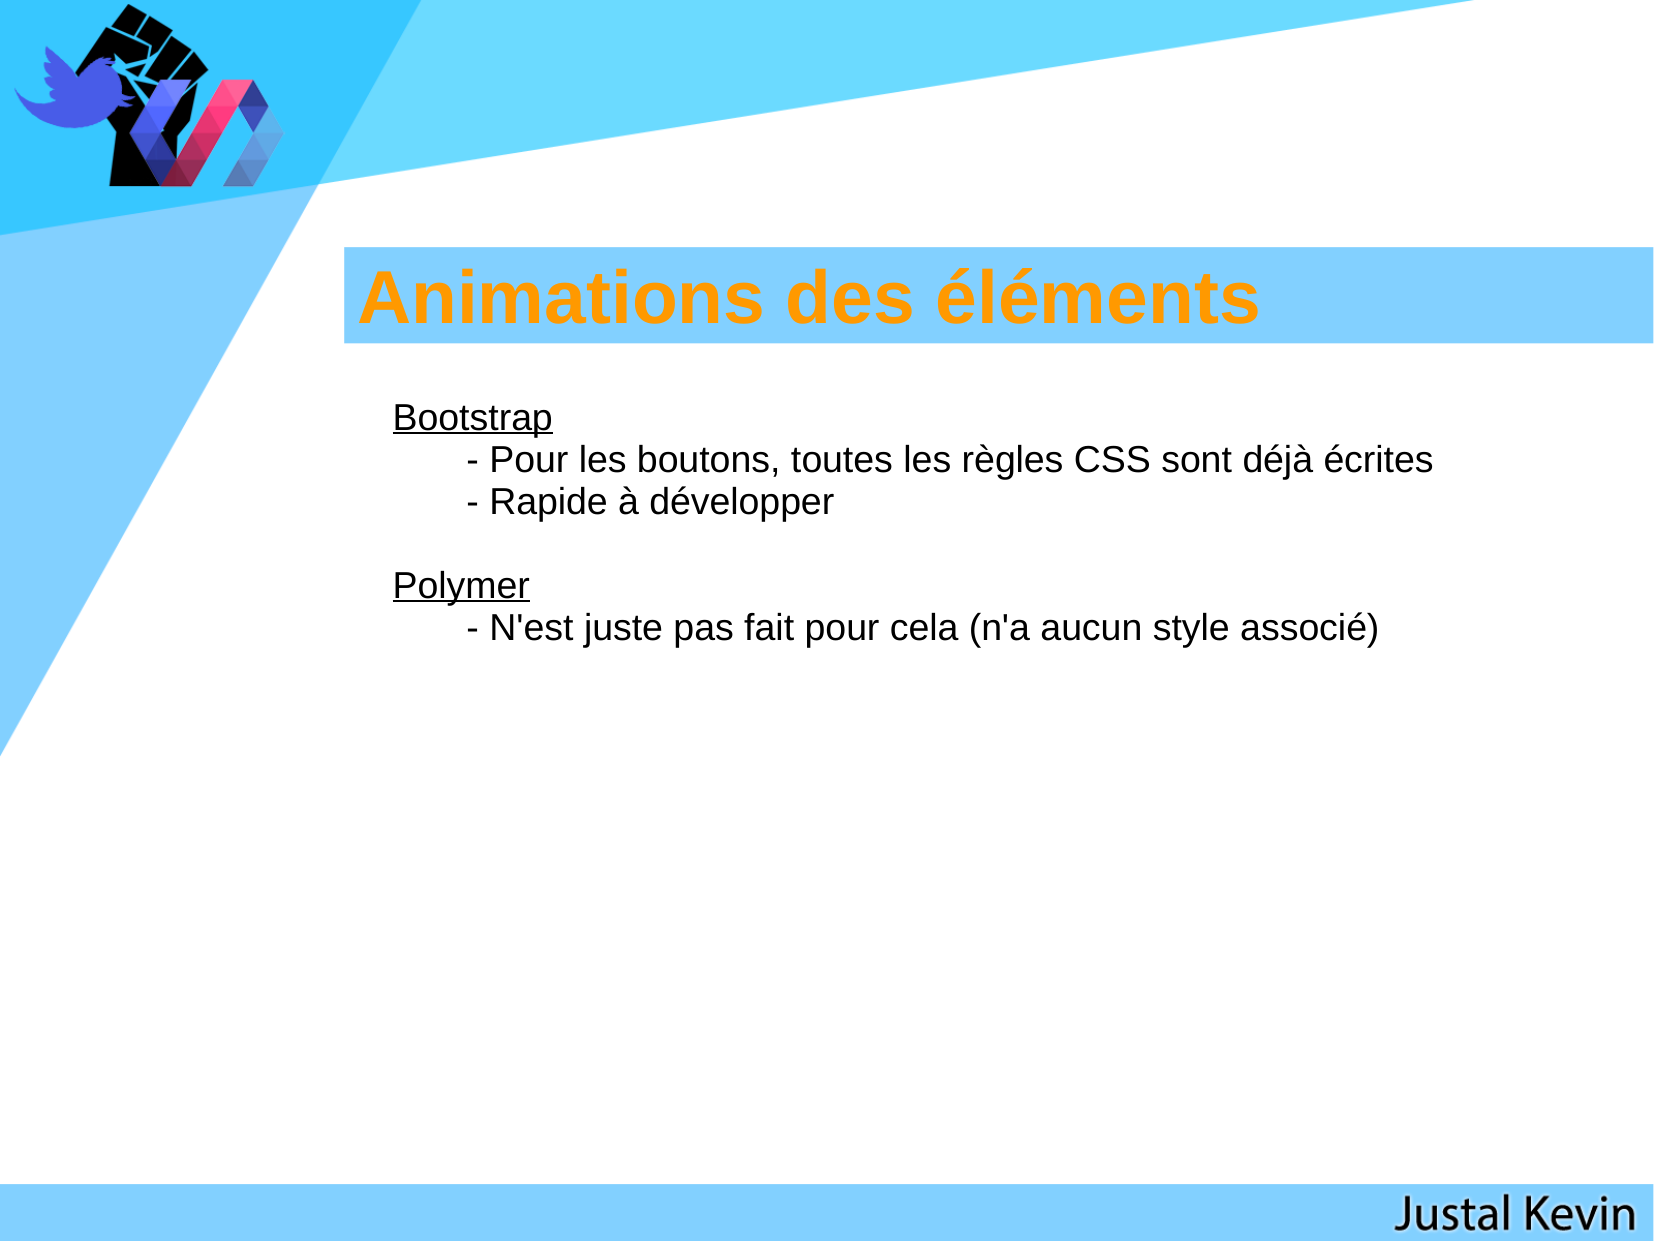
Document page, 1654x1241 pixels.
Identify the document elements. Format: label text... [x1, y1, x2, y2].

picture [0, 0, 1654, 1241]
text_box Bootstrap - Pour les boutons, toutes les règles CSS sont déjà écrites - Rapide à développer Polymer - N'est juste pas fait pour cela (n'a aucun style associé) [377, 346, 1619, 656]
text_box Animations des éléments [342, 248, 1654, 347]
